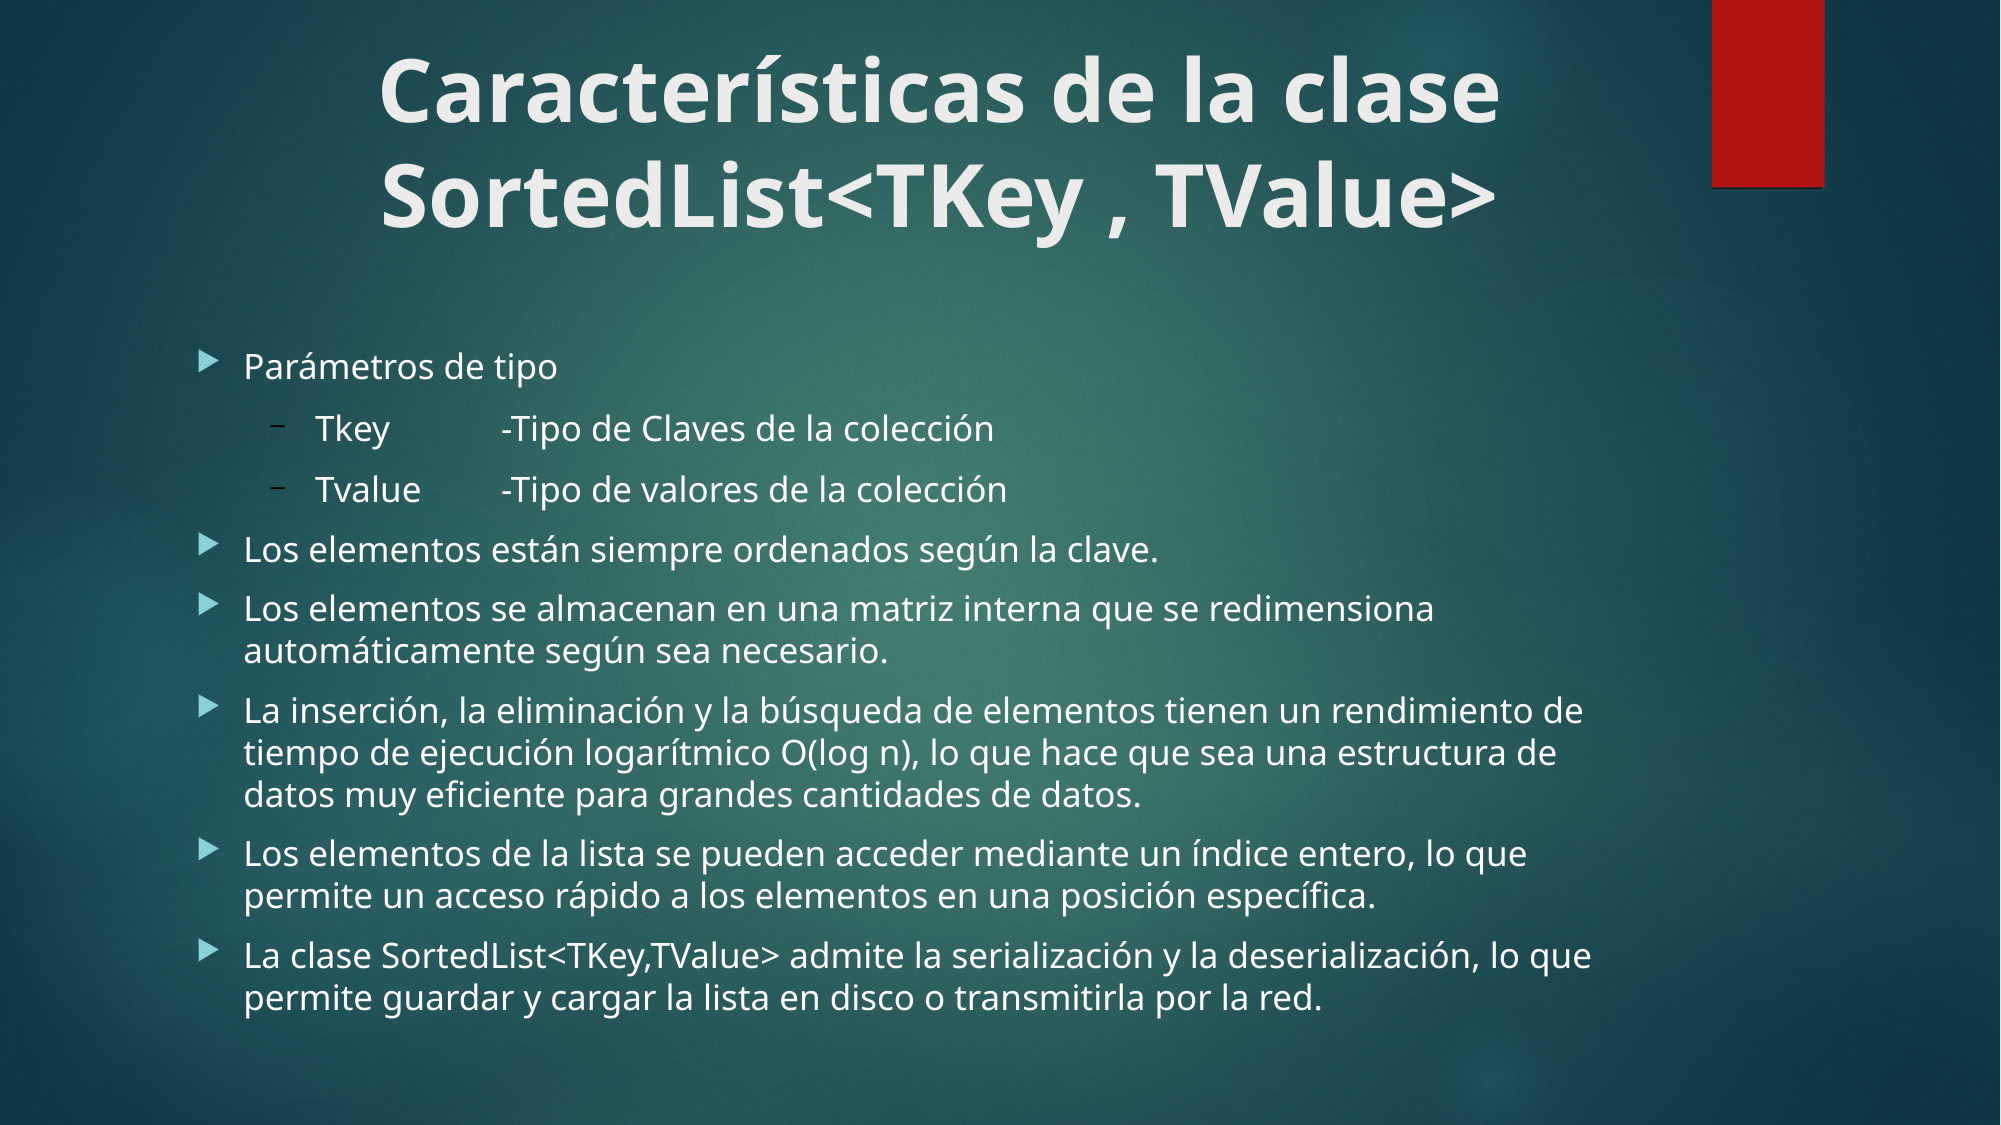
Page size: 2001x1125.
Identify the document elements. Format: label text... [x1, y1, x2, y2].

picture [0, 0, 2001, 1125]
list Parámetros de tipo Tkey -Tipo de Claves de la colección Tvalue -Tipo de valores de la colección Los elementos están siempre ordenados según la clave. Los elementos se almacenan en una matriz interna que se redimensiona automáticamente según sea necesario. La inserción, la eliminación y la búsqueda de elementos tienen un rendimiento de tiempo de ejecución logarítmico O(log n), lo que hace que sea una estructura de datos muy eficiente para grandes cantidades de datos. Los elementos de la lista se pueden acceder mediante un índice entero, lo que permite un acceso rápido a los elementos en una posición específica. La clase SortedList<TKey,TValue> admite la serialización y la deserialización, lo que permite guardar y cargar la lista en disco o transmitirla por la red. [181, 336, 1649, 1025]
title Características de la clase SortedList<TKey , TValue> [39, 27, 1841, 304]
